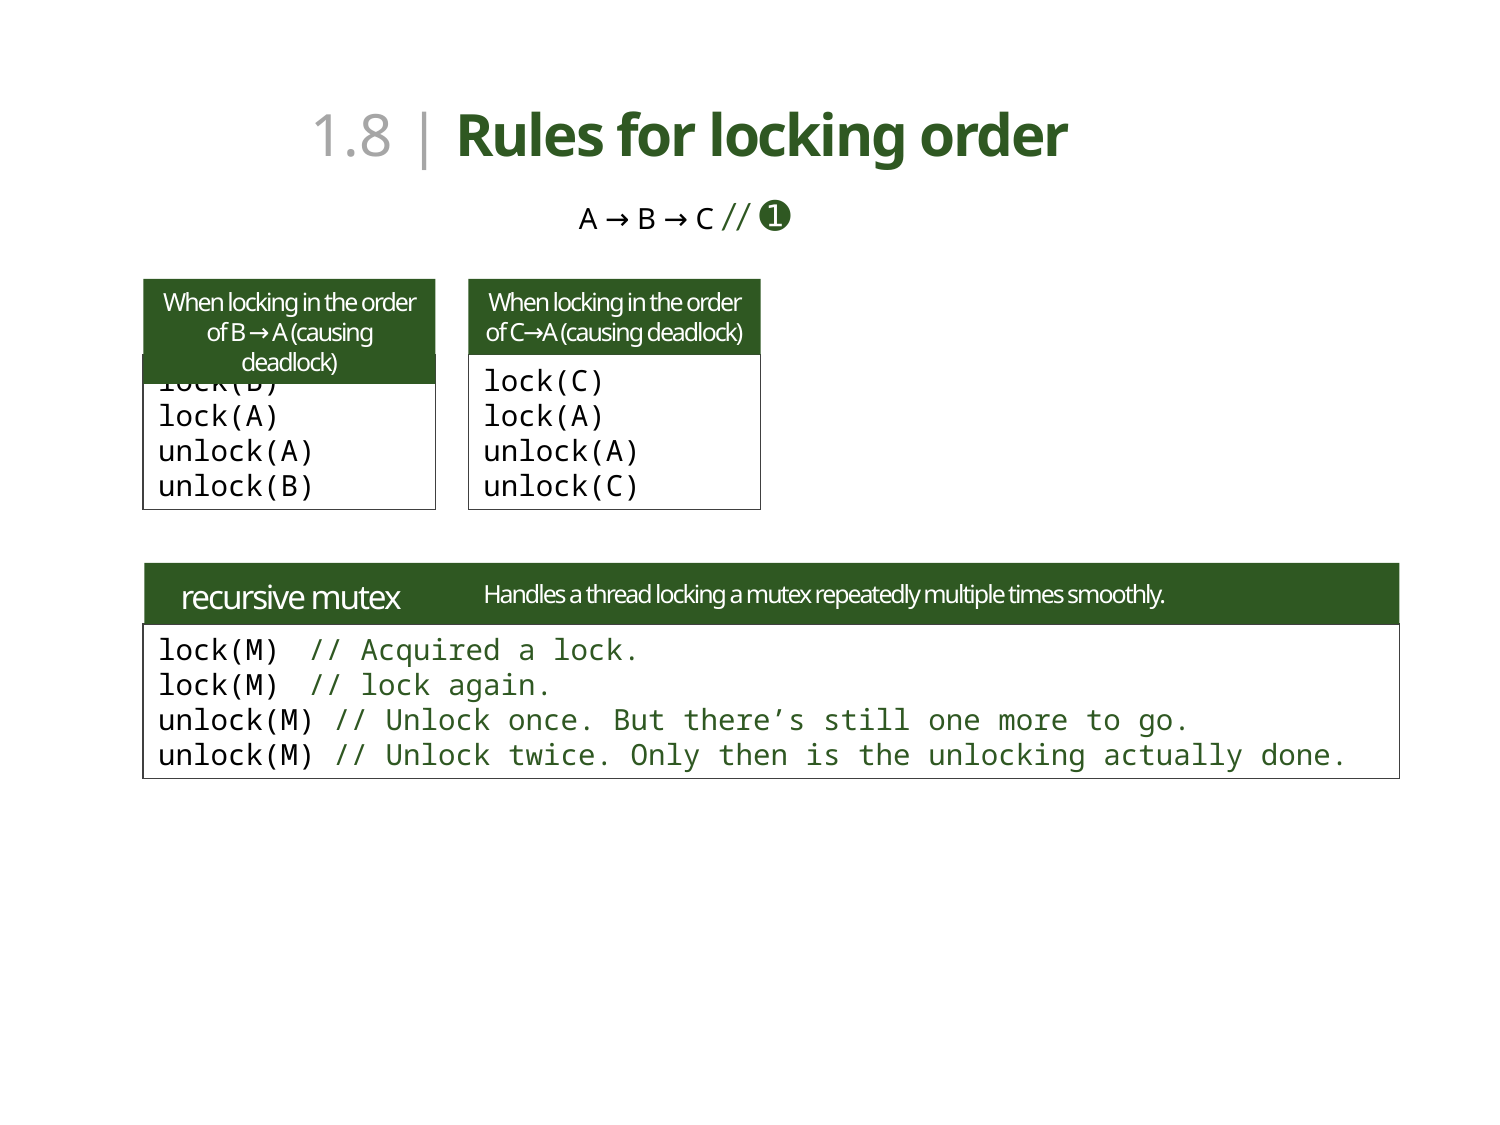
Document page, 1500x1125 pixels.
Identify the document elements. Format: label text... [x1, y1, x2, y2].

text_box 1.8 | Rules for locking order [165, 89, 1216, 176]
text_box Handles a thread locking a mutex repeatedly multiple times smoothly. [627, 570, 1212, 617]
text_box lock(B) lock(A) unlock(A) unlock(B) [143, 384, 436, 510]
text_box [144, 562, 1400, 624]
text_box lock(C) lock(A) unlock(A) unlock(C) [468, 355, 761, 510]
text_box When locking in the order of B → A (causing deadlock) [143, 278, 436, 355]
text_box recursive mutex [165, 549, 627, 620]
text_box When locking in the order of C→A (causing deadlock) [468, 278, 761, 355]
text_box lock(M) // Acquired a lock. lock(M) // lock again. unlock(M) // Unlock once. But there’s still one more to go. unlock(M) // Unlock twice. Only then is the unlocking actually done. [143, 624, 1400, 779]
text_box A → B → C // ➊ [564, 184, 806, 244]
